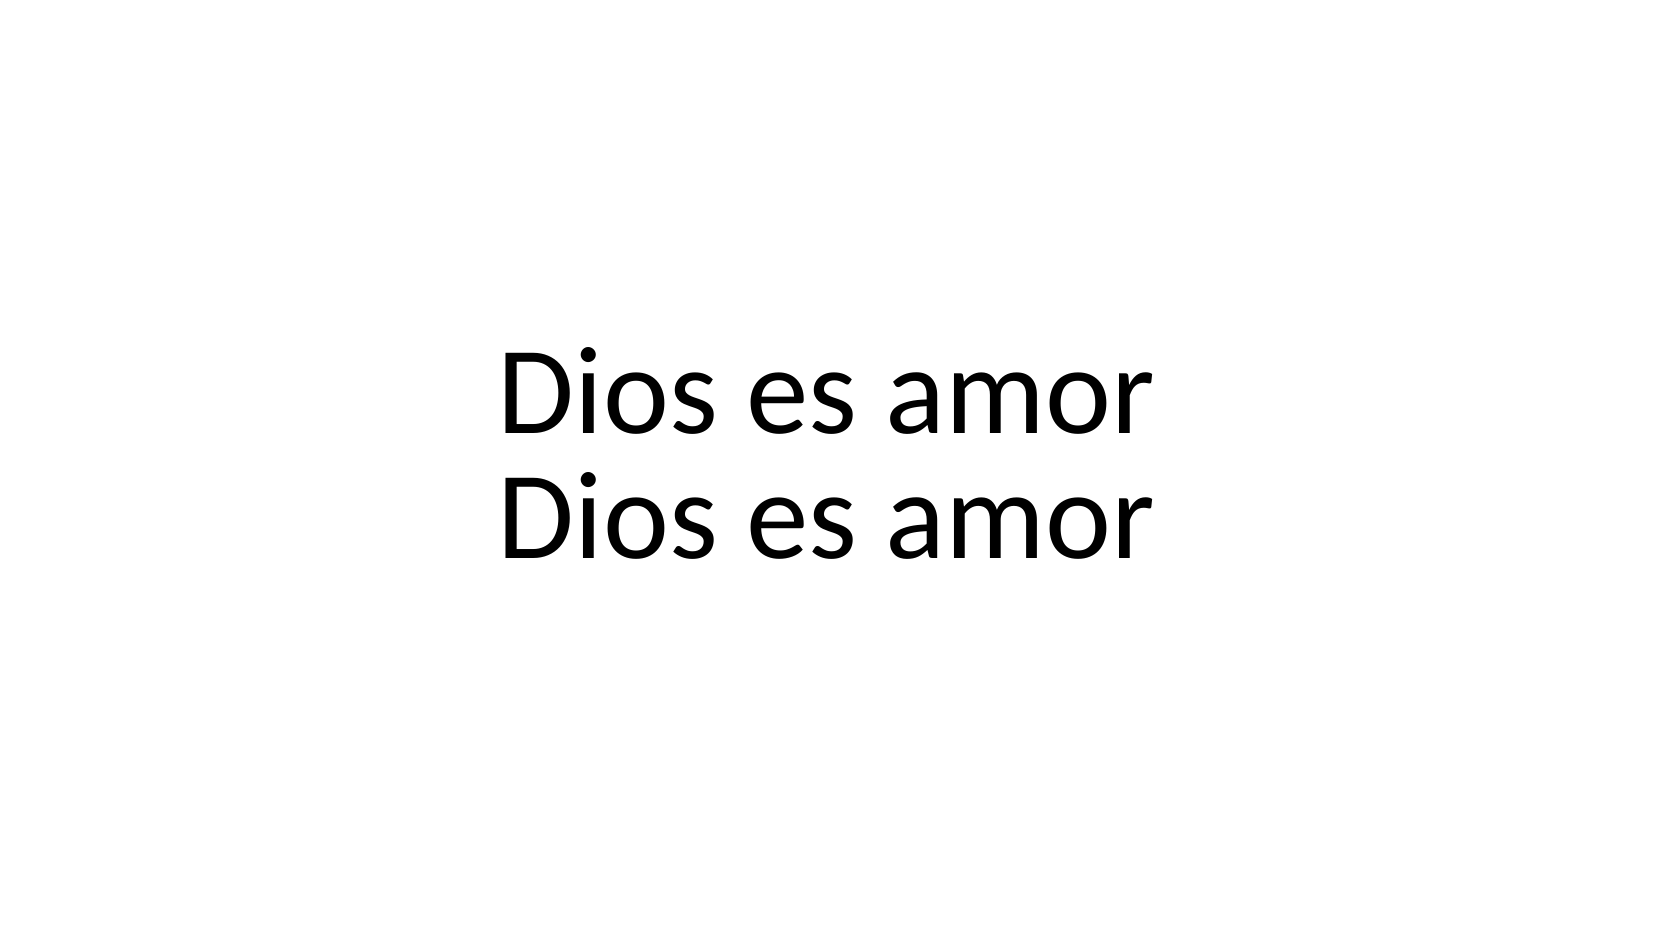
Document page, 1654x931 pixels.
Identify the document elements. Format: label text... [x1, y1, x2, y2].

title Dios es amor Dios es amor [0, 0, 1654, 931]
